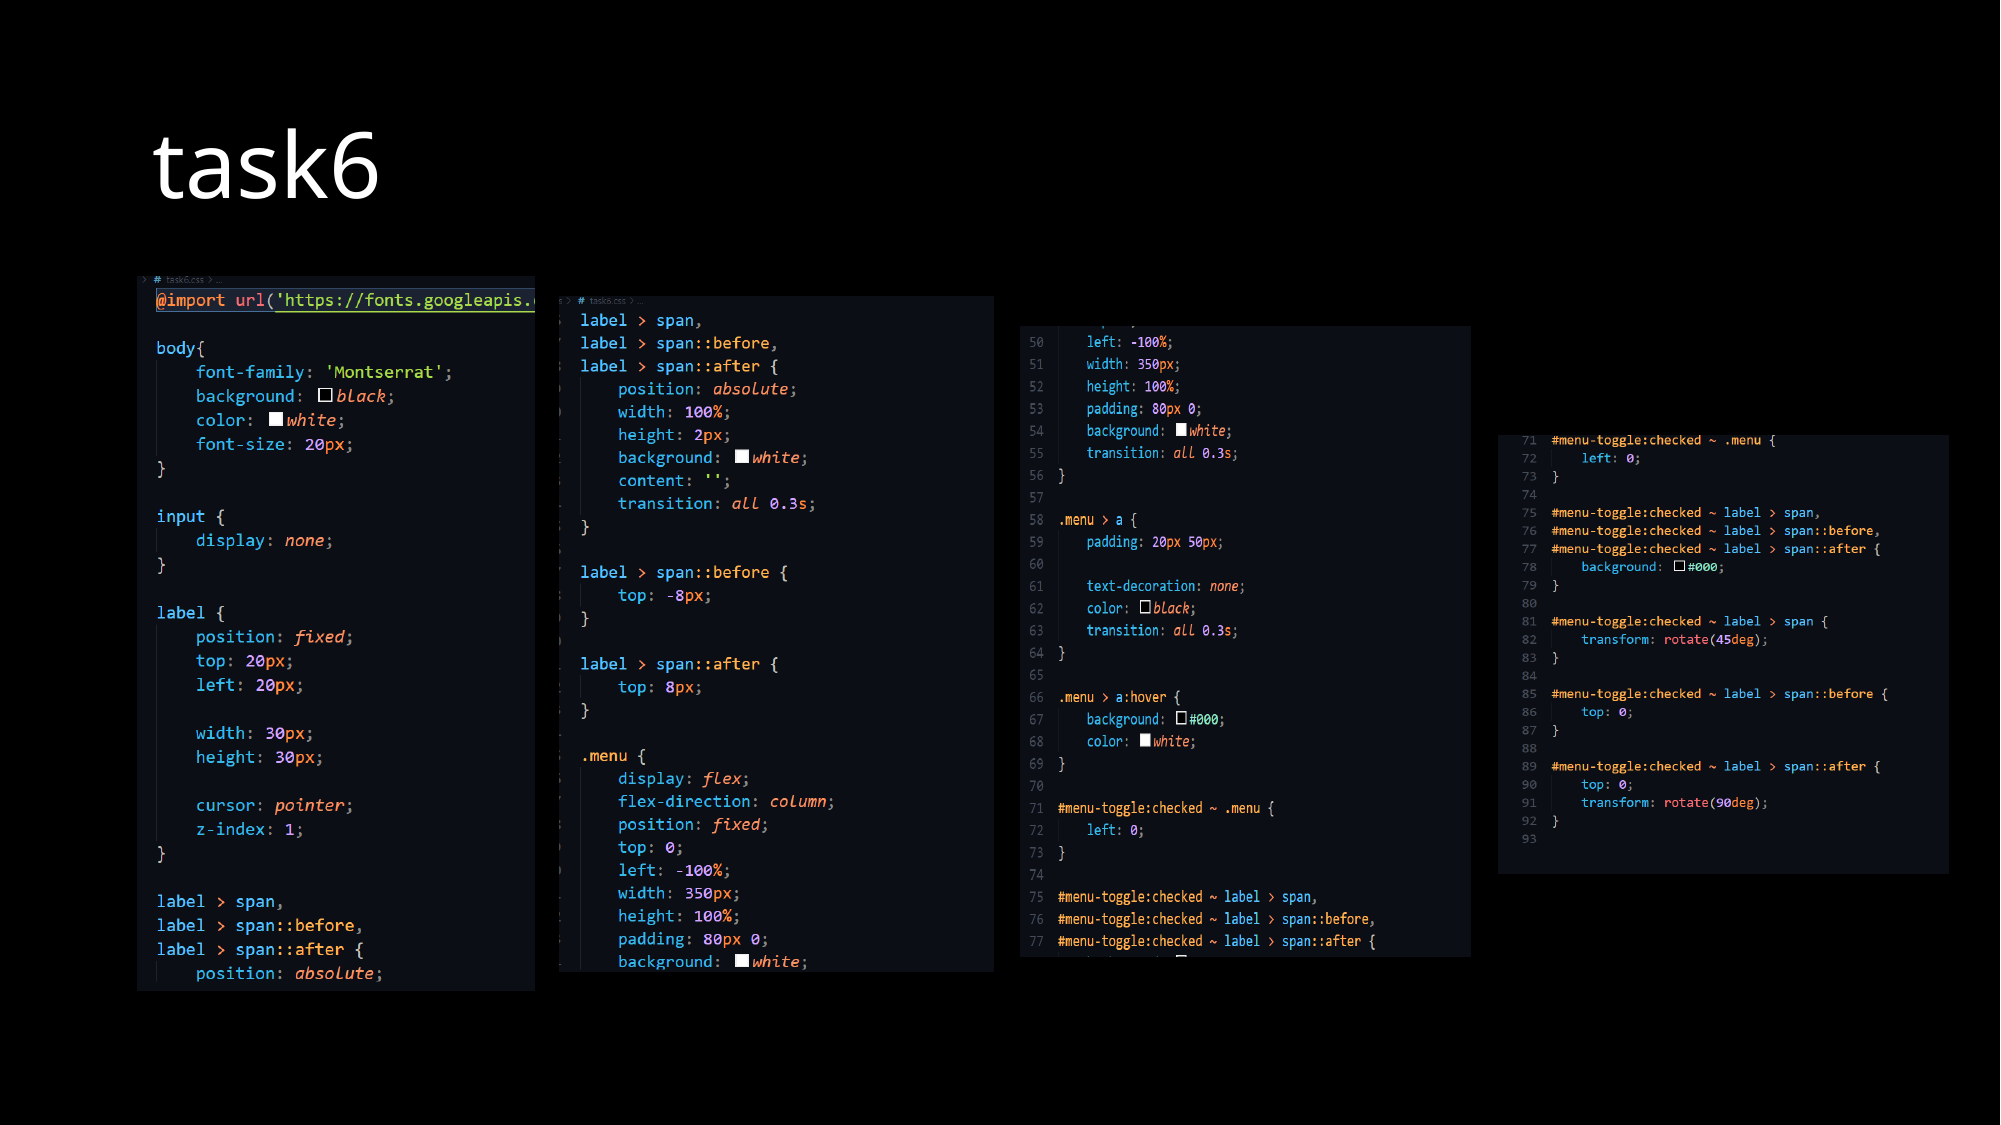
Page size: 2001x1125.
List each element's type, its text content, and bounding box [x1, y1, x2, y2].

picture [559, 296, 994, 972]
picture [1020, 326, 1471, 957]
picture [1498, 435, 1949, 874]
title task6 [137, 59, 1863, 278]
picture [137, 276, 535, 991]
